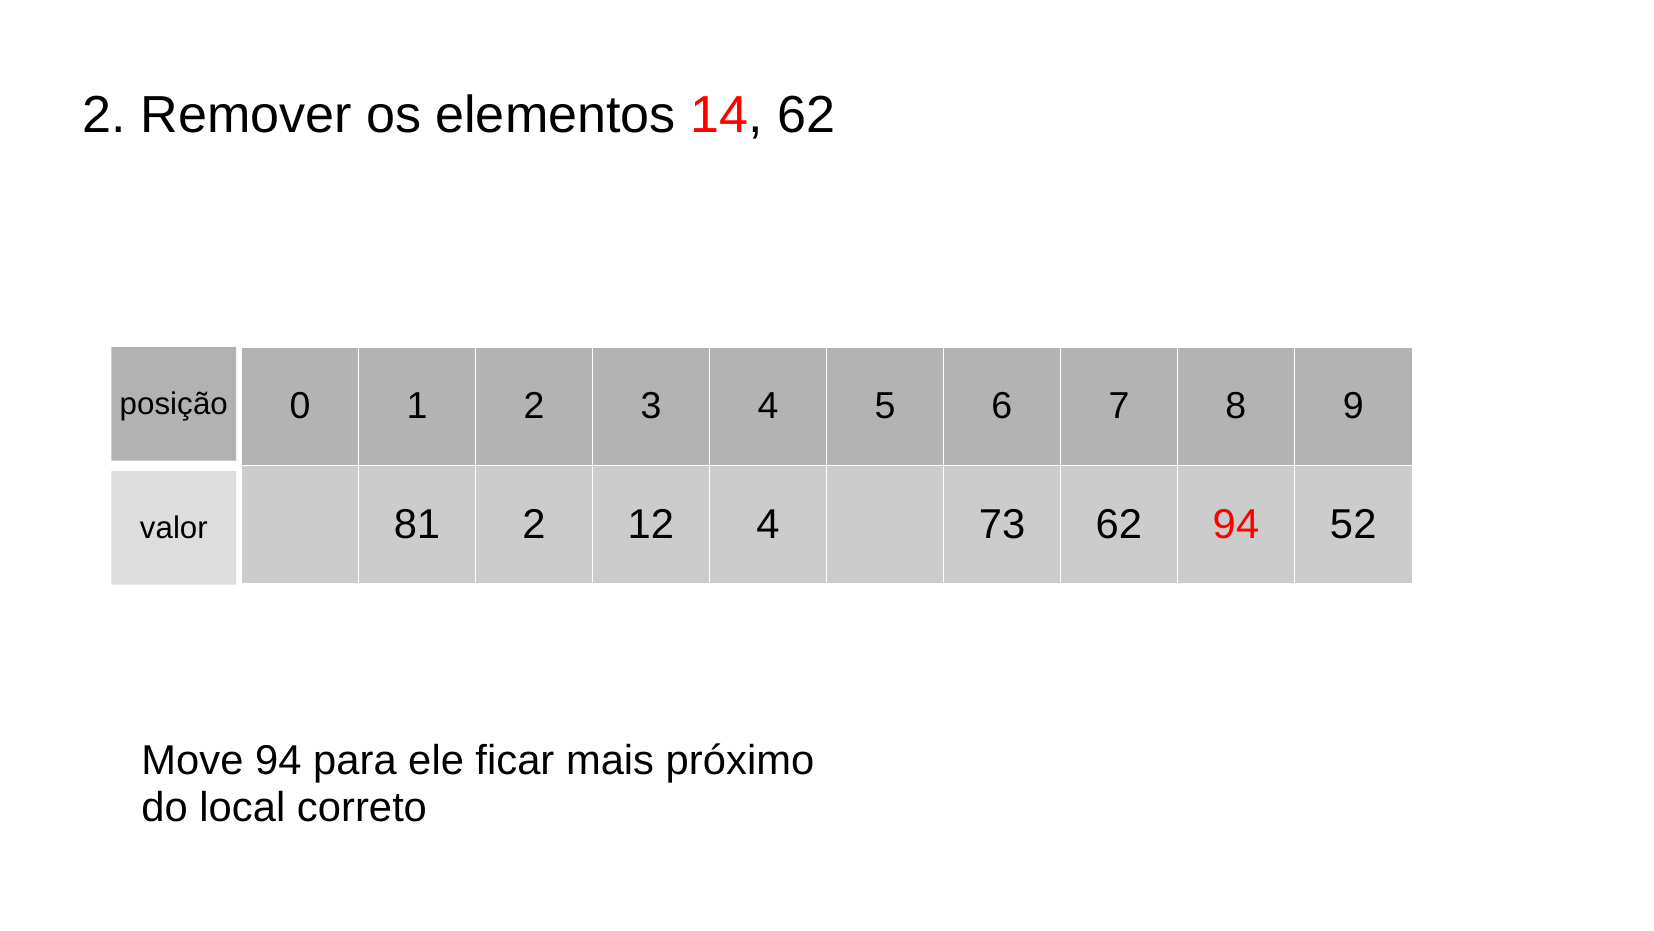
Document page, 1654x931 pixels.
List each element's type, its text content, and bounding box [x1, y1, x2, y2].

table_cell 2 [476, 466, 592, 583]
table_header 9 [1295, 348, 1412, 465]
table_header 0 [242, 348, 358, 465]
table_header 6 [944, 348, 1060, 465]
table_cell 4 [710, 466, 826, 583]
table_cell 73 [944, 466, 1060, 583]
table_header 1 [359, 348, 475, 465]
table_cell 62 [1061, 466, 1177, 583]
table_cell 12 [593, 466, 709, 583]
table_header 5 [827, 348, 943, 465]
table_header 7 [1061, 348, 1177, 465]
table_cell 81 [359, 466, 475, 583]
table_header 2 [476, 348, 592, 465]
text_box valor [111, 471, 237, 585]
table_cell [242, 466, 358, 583]
table_header 8 [1178, 348, 1294, 465]
title 2. Remover os elementos 14, 62 [82, 37, 1571, 193]
text_box Move 94 para ele ficar mais próximo do local correto [126, 729, 886, 838]
table_cell [827, 466, 943, 583]
table_cell 52 [1295, 466, 1412, 583]
text_box posição [111, 347, 237, 461]
table_header 4 [710, 348, 826, 465]
table_header 3 [593, 348, 709, 465]
table_cell 94 [1178, 466, 1294, 583]
